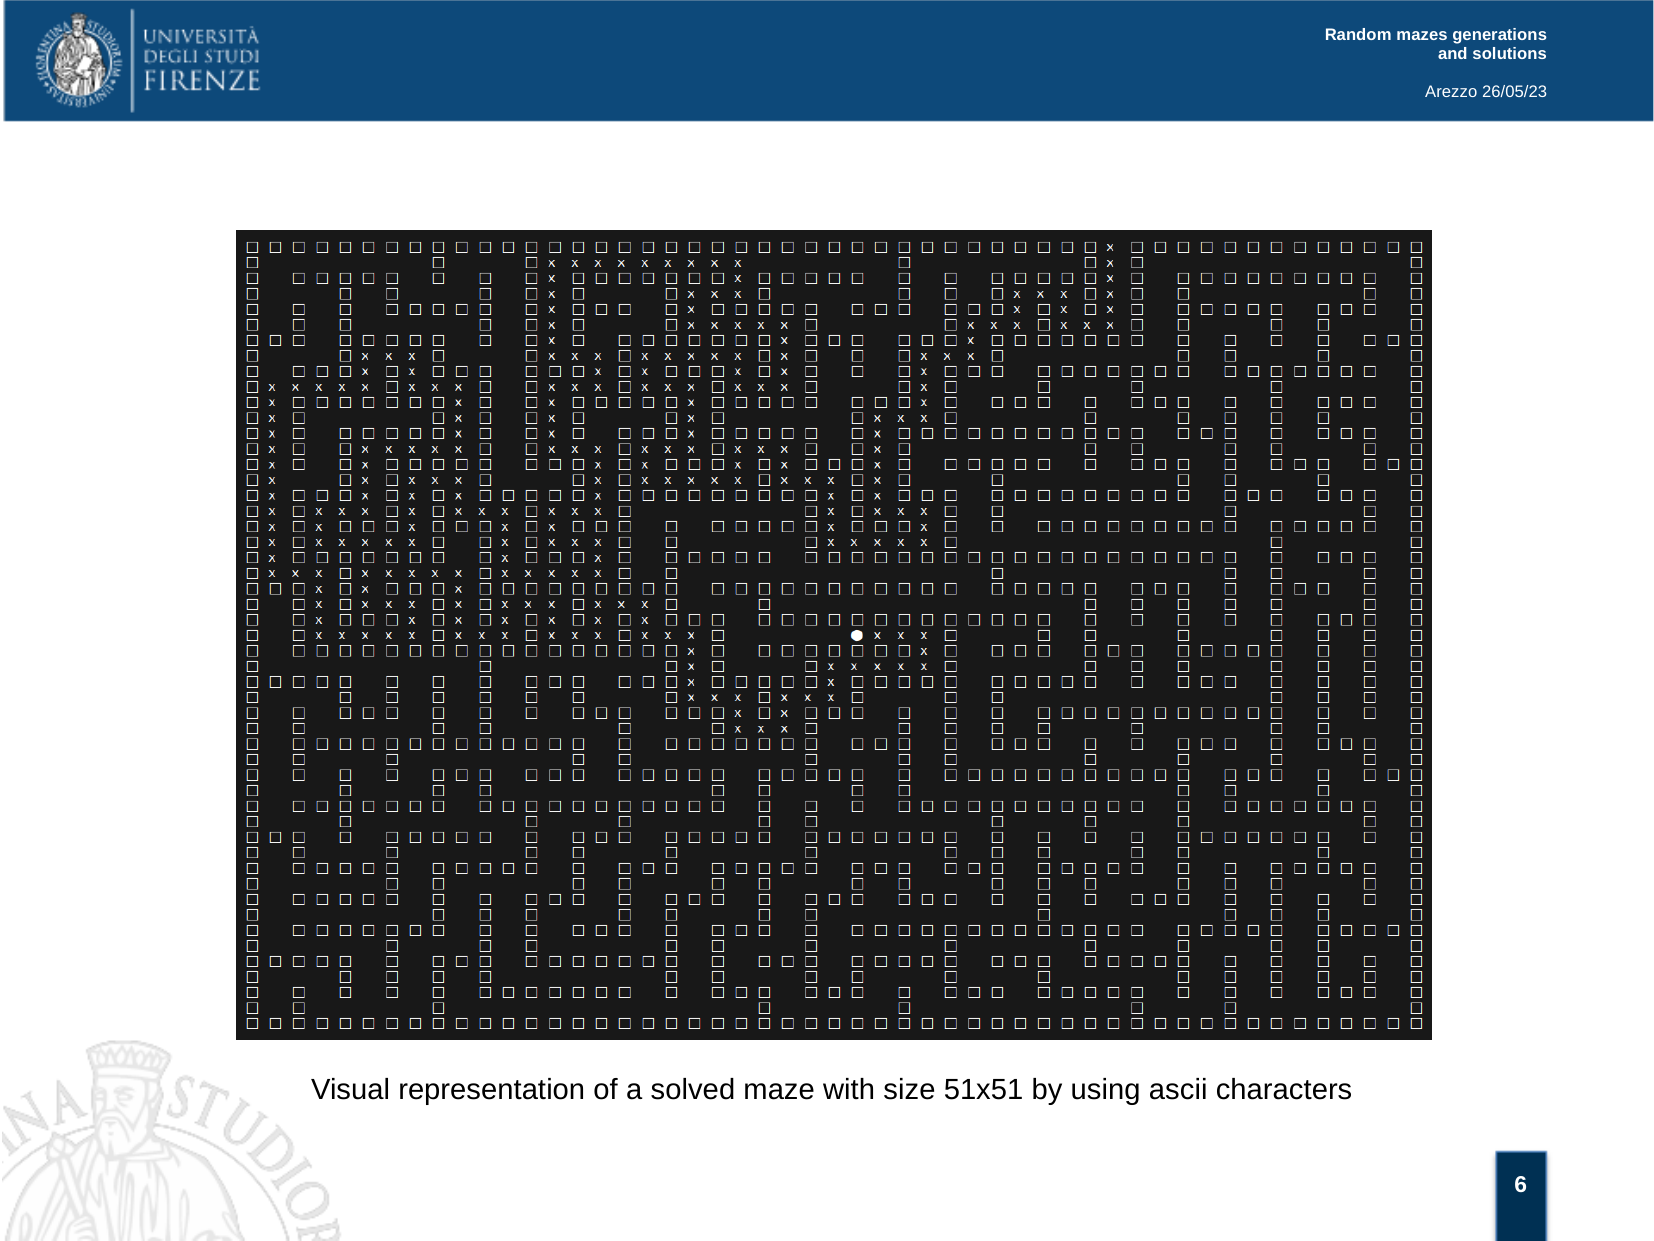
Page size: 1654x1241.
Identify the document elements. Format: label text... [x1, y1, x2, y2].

text_box 6 [1505, 1160, 1536, 1208]
text_box Visual representation of a solved maze with size 51x51 by using ascii characters [129, 1057, 1536, 1123]
text_box Random mazes generations and solutions Arezzo 26/05/23 [685, 24, 1548, 102]
picture [2, 0, 1654, 1241]
